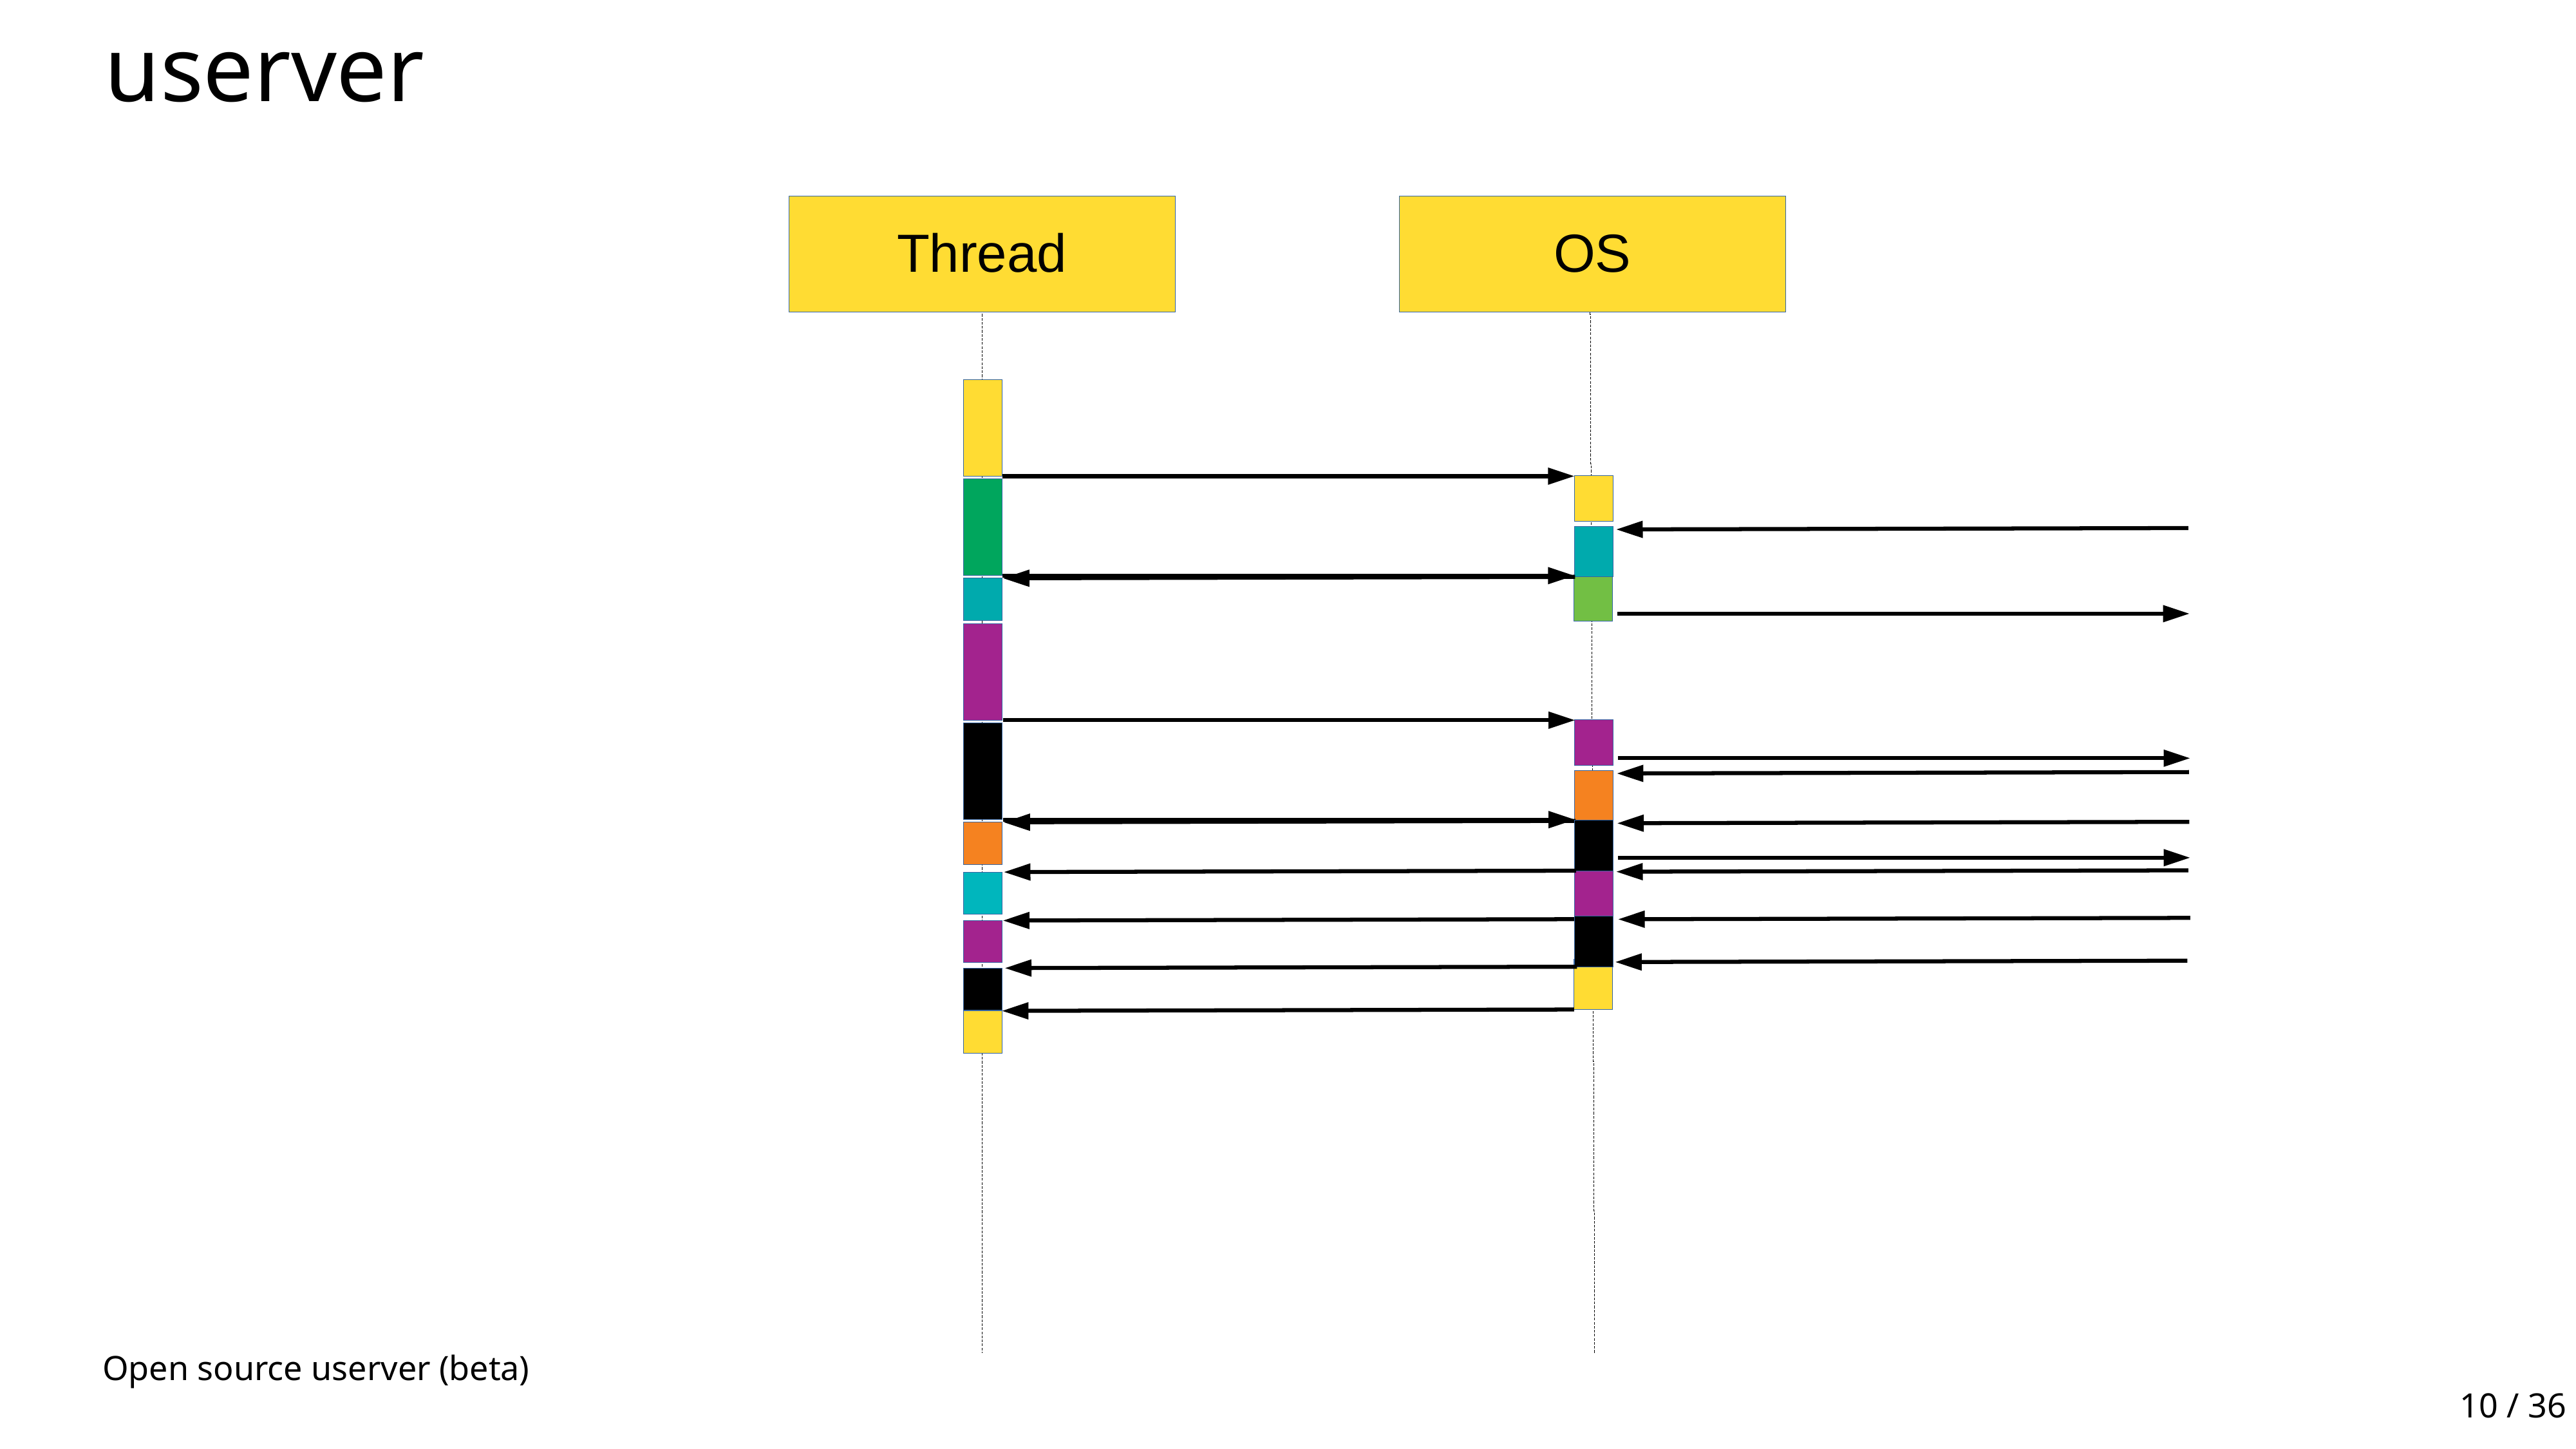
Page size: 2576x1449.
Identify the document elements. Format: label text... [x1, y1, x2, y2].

list <number> / 36 [1479, 1376, 2576, 1431]
text_box [1574, 526, 1613, 621]
title userver [95, 19, 2576, 155]
list Open source userver (beta) [93, 1338, 1190, 1393]
text_box Thread [789, 196, 1176, 312]
text_box [963, 723, 1002, 820]
text_box [963, 578, 1002, 621]
text_box [963, 872, 1002, 914]
text_box [1574, 475, 1613, 522]
text_box [963, 920, 1002, 963]
text_box [963, 478, 1002, 576]
text_box [963, 379, 1002, 477]
text_box [1574, 719, 1613, 766]
text_box OS [1399, 196, 1786, 312]
text_box [963, 623, 1002, 721]
text_box [963, 968, 1002, 1054]
text_box [1574, 770, 1613, 1010]
text_box [963, 822, 1002, 865]
